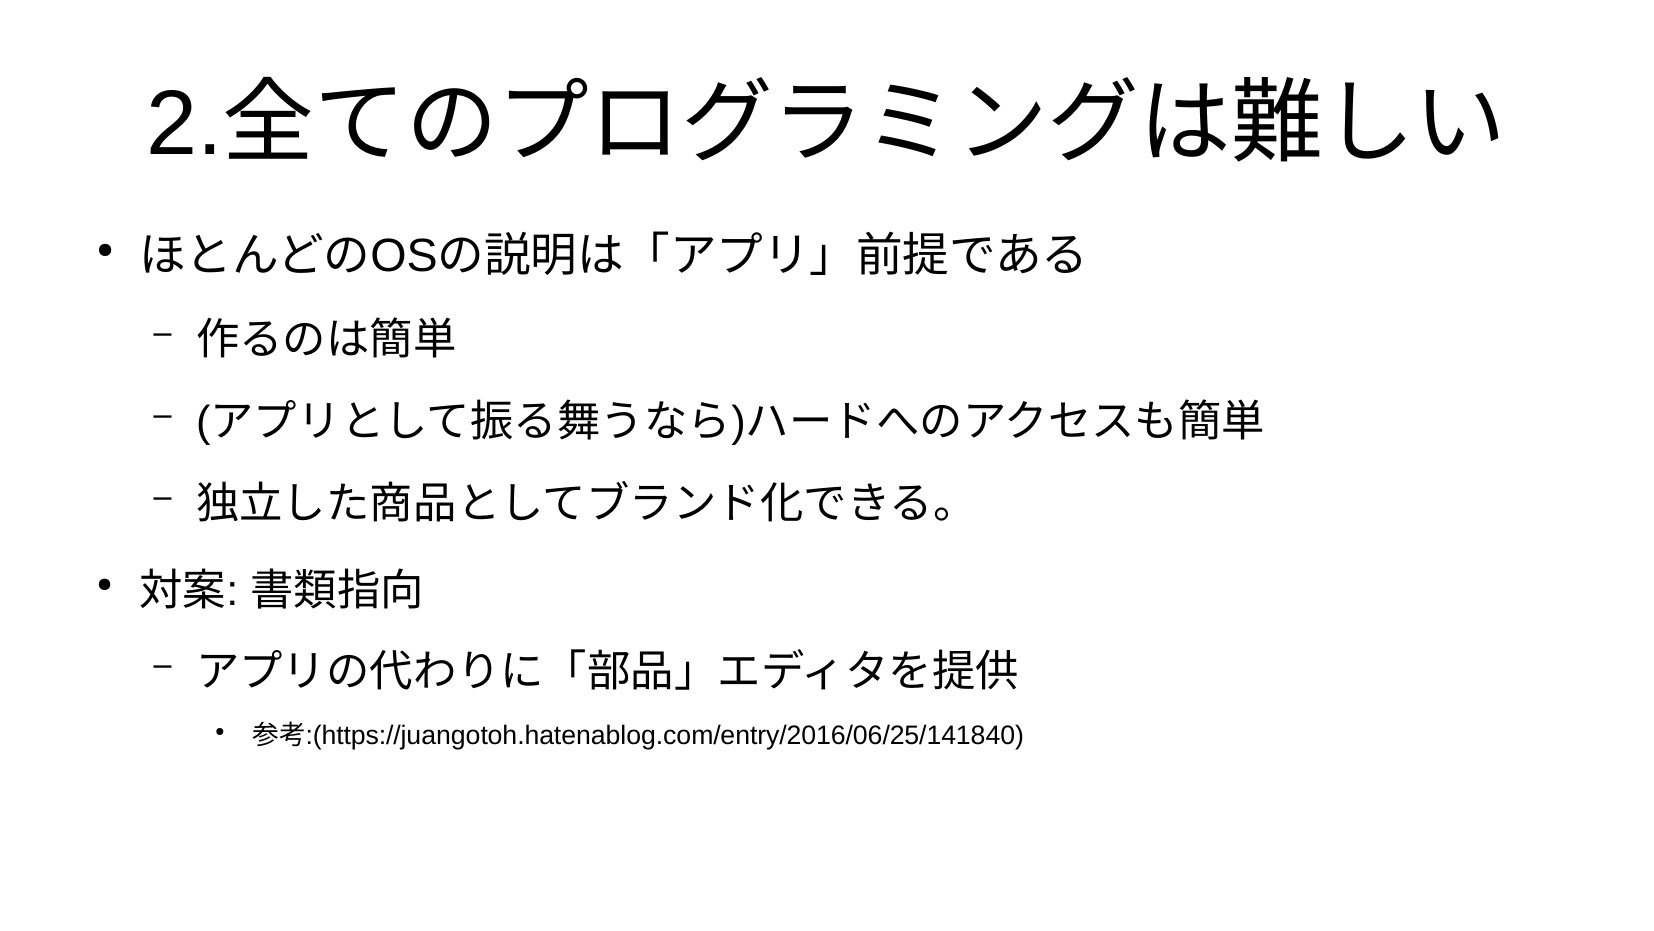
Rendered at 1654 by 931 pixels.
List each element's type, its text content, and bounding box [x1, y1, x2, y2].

list ほとんどのOSの説明は「アプリ」前提である 作るのは簡単 (アプリとして振る舞うなら)ハードへのアクセスも簡単 独立した商品としてブランド化できる。 対案: 書類指向 アプリの代わりに「部品」エディタを提供 参考:(https://juangotoh.hatenablog.com/entry/2016/06/25/141840) [82, 217, 1571, 758]
title 2.全てのプログラミングは難しい [82, 37, 1571, 193]
